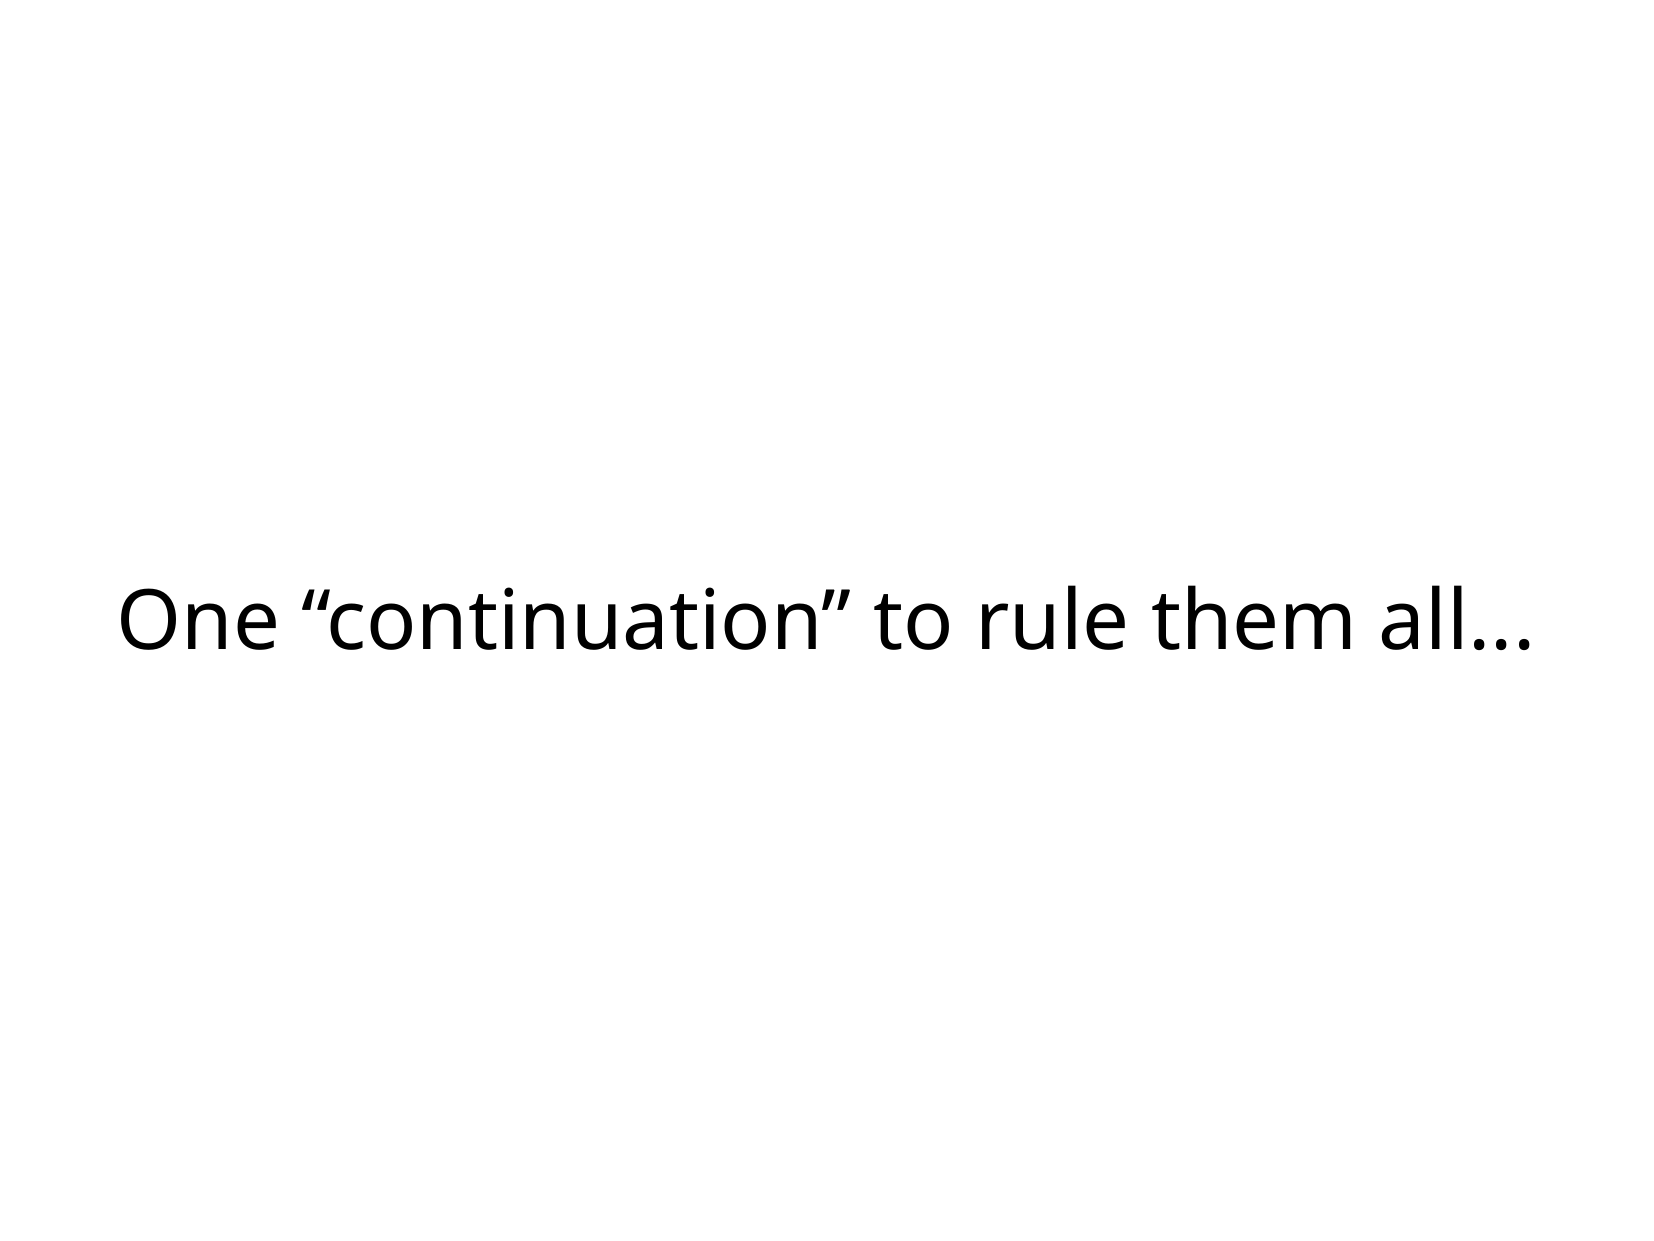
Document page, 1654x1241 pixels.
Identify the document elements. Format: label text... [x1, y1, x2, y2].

subtitle One “continuation” to rule them all... [82, 49, 1571, 1186]
